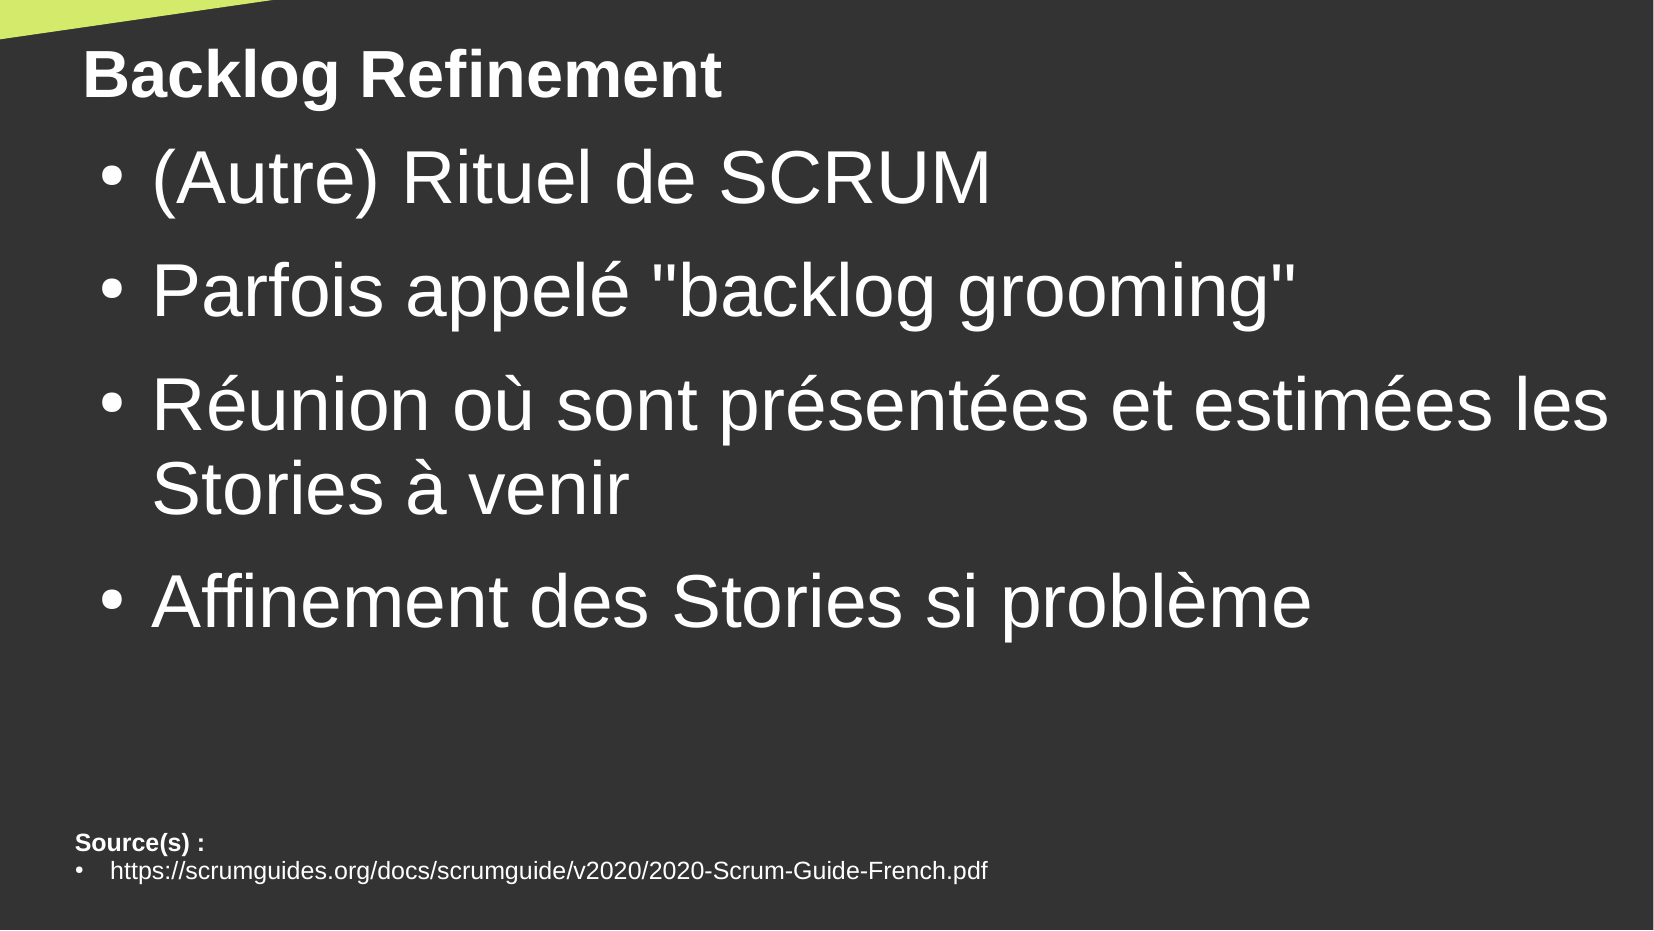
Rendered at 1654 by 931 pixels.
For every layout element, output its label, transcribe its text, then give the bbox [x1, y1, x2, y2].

list (Autre) Rituel de SCRUM Parfois appelé "backlog grooming" Réunion où sont présentées et estimées les Stories à venir Affinement des Stories si problème [80, 135, 1620, 777]
text_box Source(s) : https://scrumguides.org/docs/scrumguide/v2020/2020-Scrum-Guide-French.pdf [60, 821, 1546, 921]
text_box [0, 0, 273, 40]
title Backlog Refinement [82, 37, 1571, 122]
